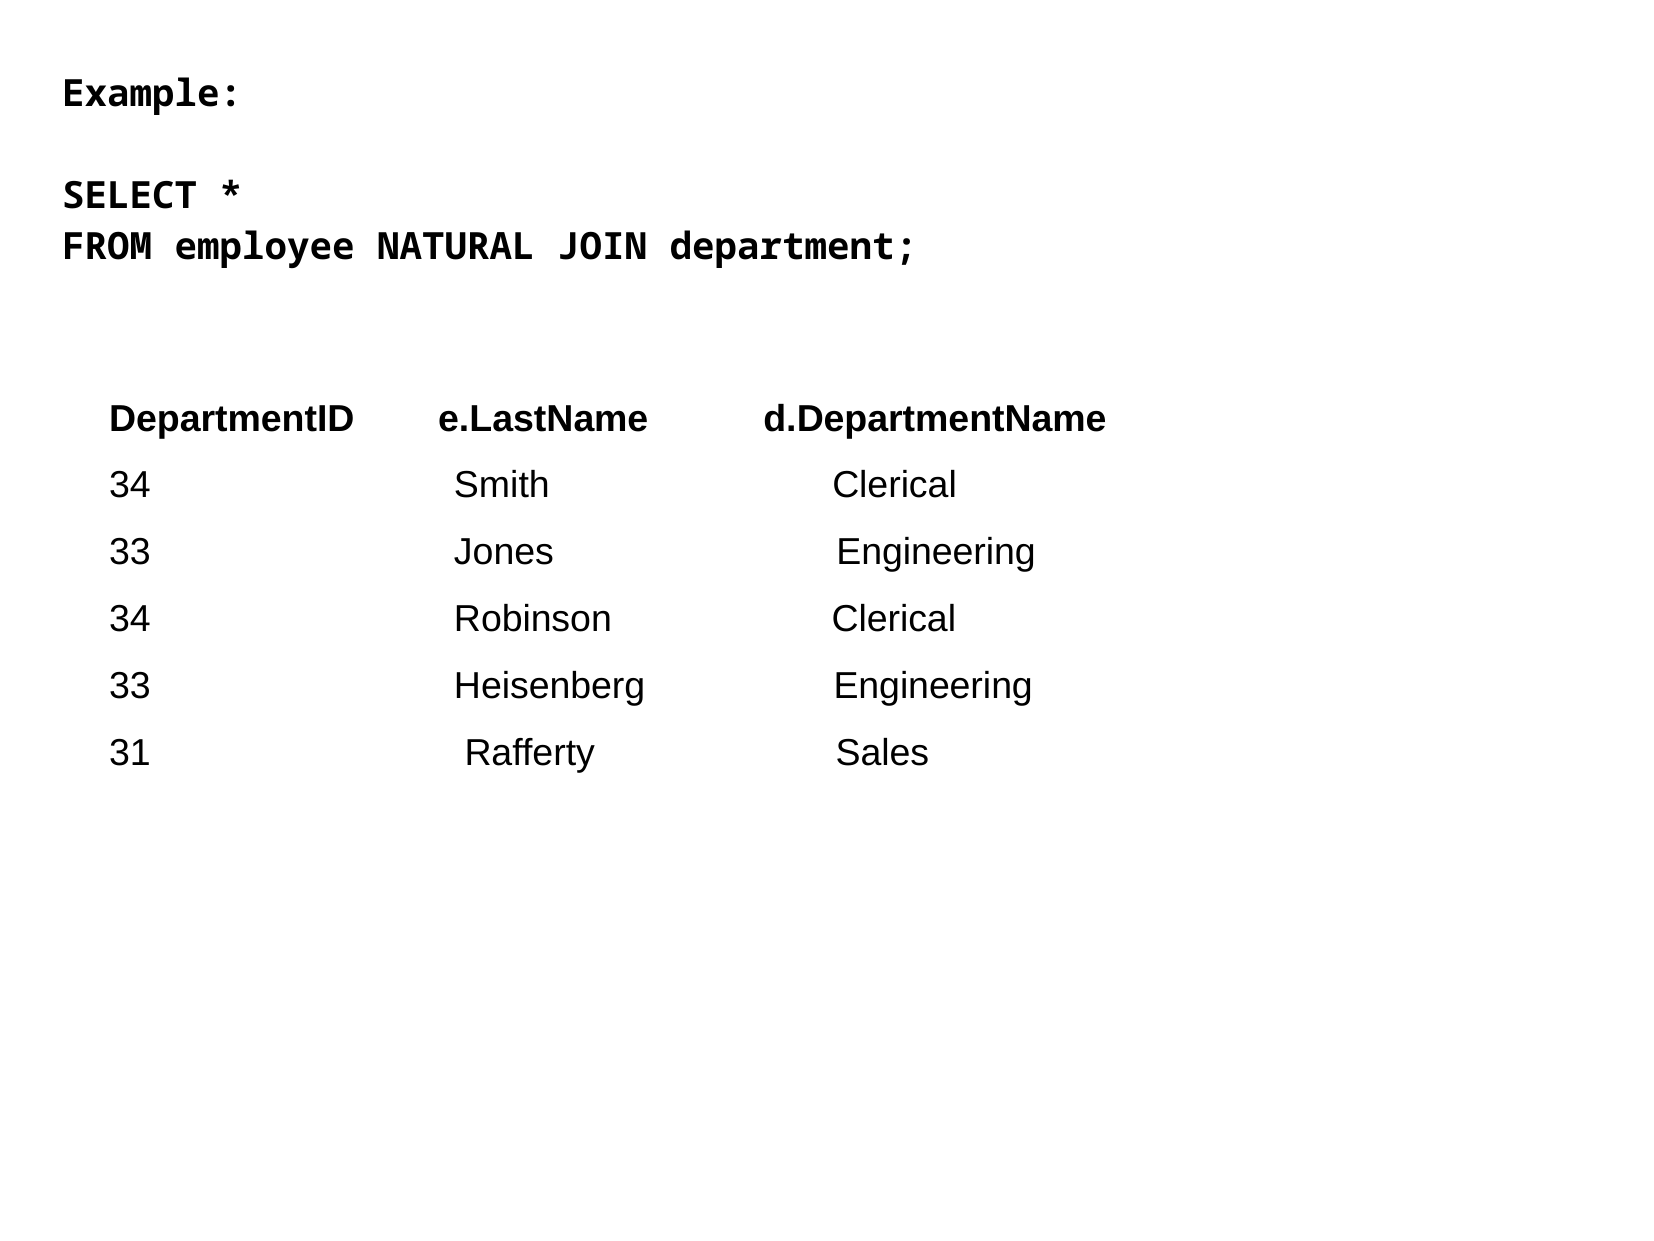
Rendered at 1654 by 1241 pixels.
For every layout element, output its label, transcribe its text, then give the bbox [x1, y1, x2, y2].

text_box DepartmentID e.LastName d.DepartmentName 34 Smith Clerical 33 Jones Engineering 34 Robinson Clerical 33 Heisenberg Engineering 31 Rafferty Sales [94, 389, 1453, 868]
text_box Example: SELECT * FROM employee NATURAL JOIN department; [47, 59, 1607, 248]
